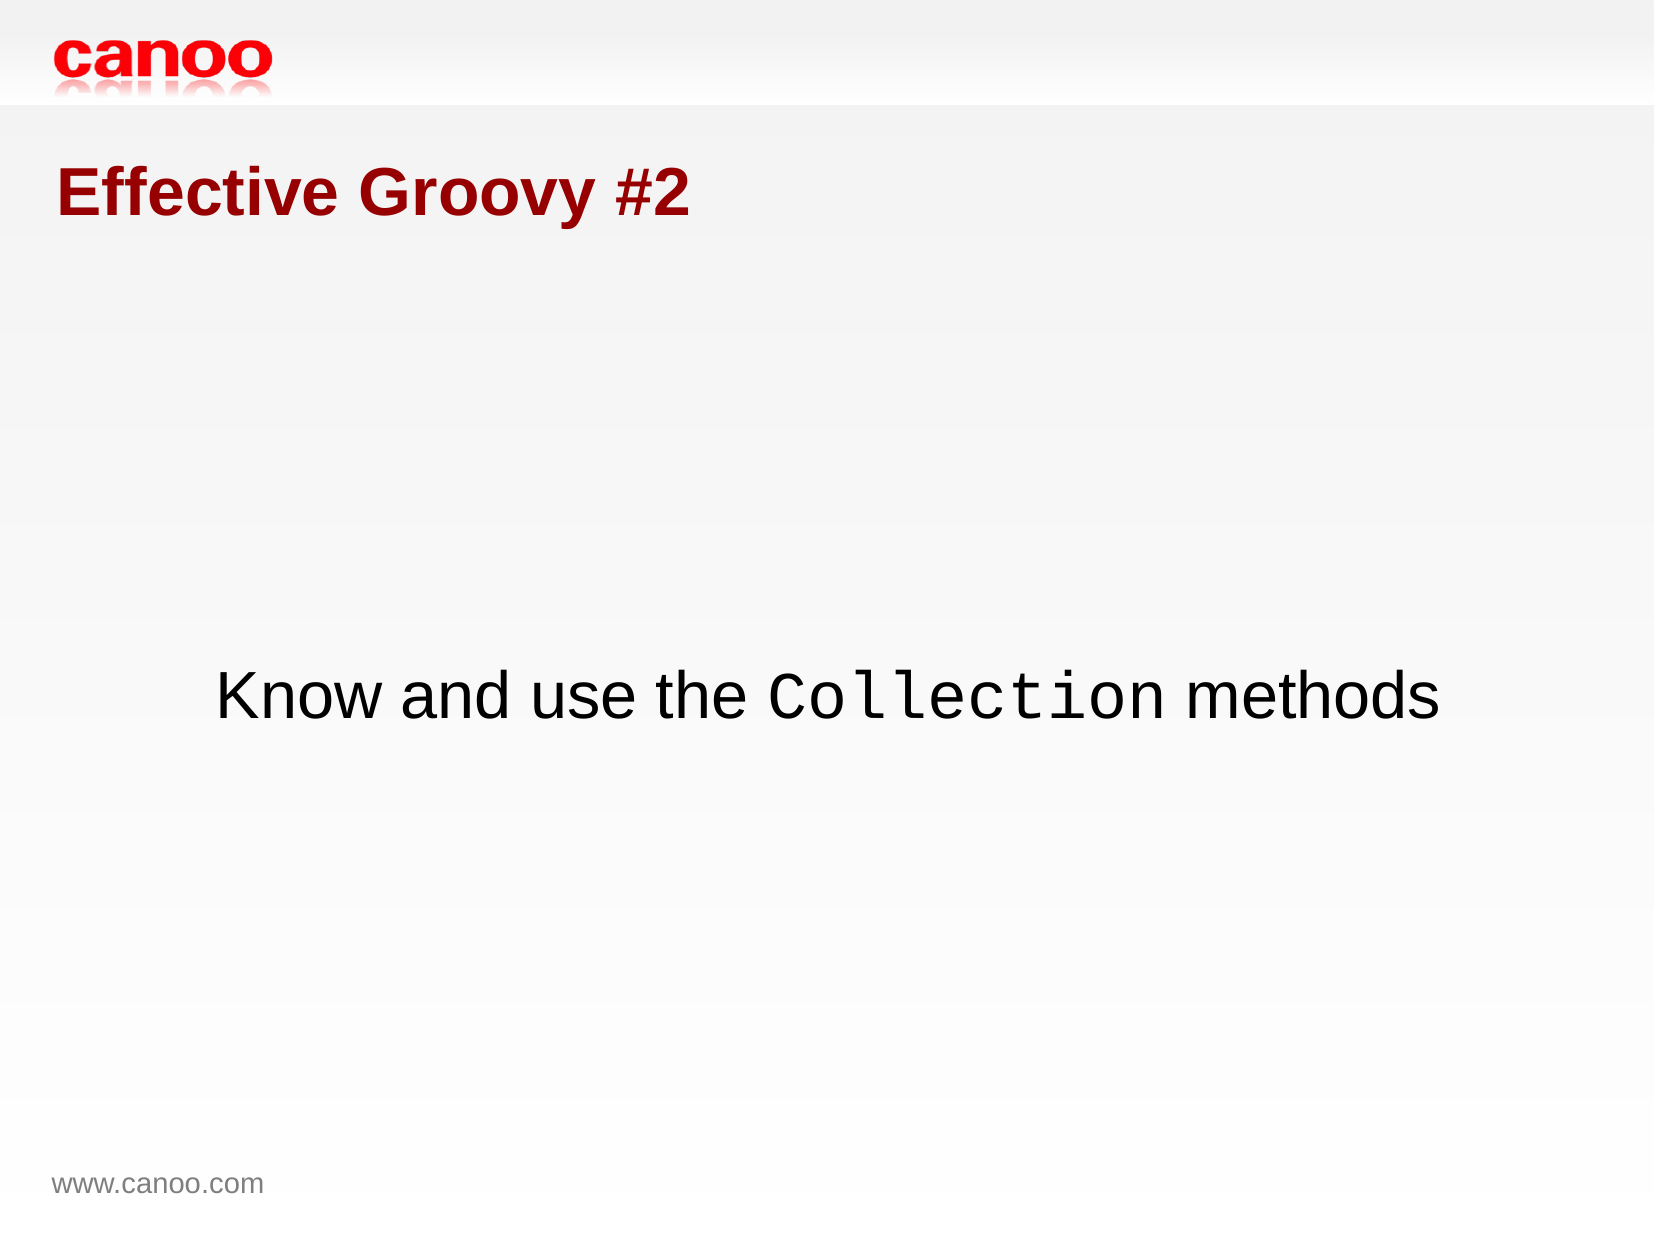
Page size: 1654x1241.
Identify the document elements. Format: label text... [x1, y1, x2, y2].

title Effective Groovy #2 [48, 138, 1609, 237]
picture [51, 37, 273, 119]
subtitle Know and use the Collection methods [48, 282, 1609, 1102]
